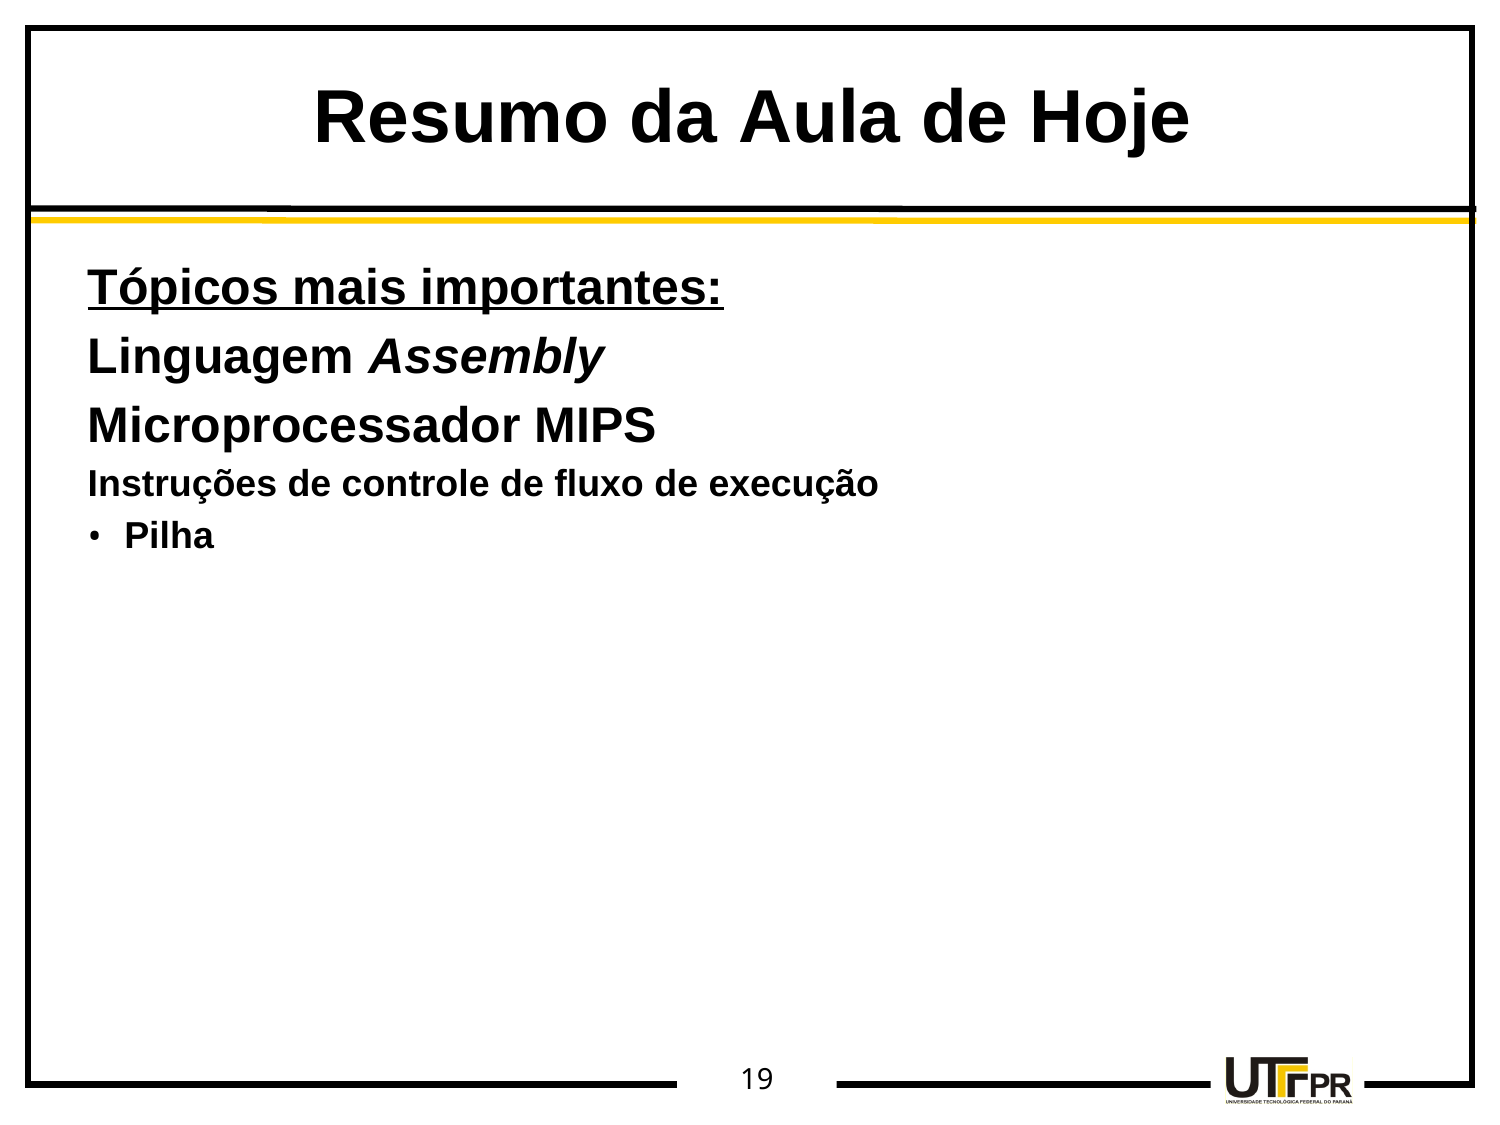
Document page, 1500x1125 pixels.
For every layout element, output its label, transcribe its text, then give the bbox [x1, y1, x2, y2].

picture [1225, 1057, 1353, 1104]
title Resumo da Aula de Hoje [29, 29, 1477, 207]
list Tópicos mais importantes: Linguagem Assembly Microprocessador MIPS Instruções de controle de fluxo de execução Pilha [72, 257, 1428, 1027]
